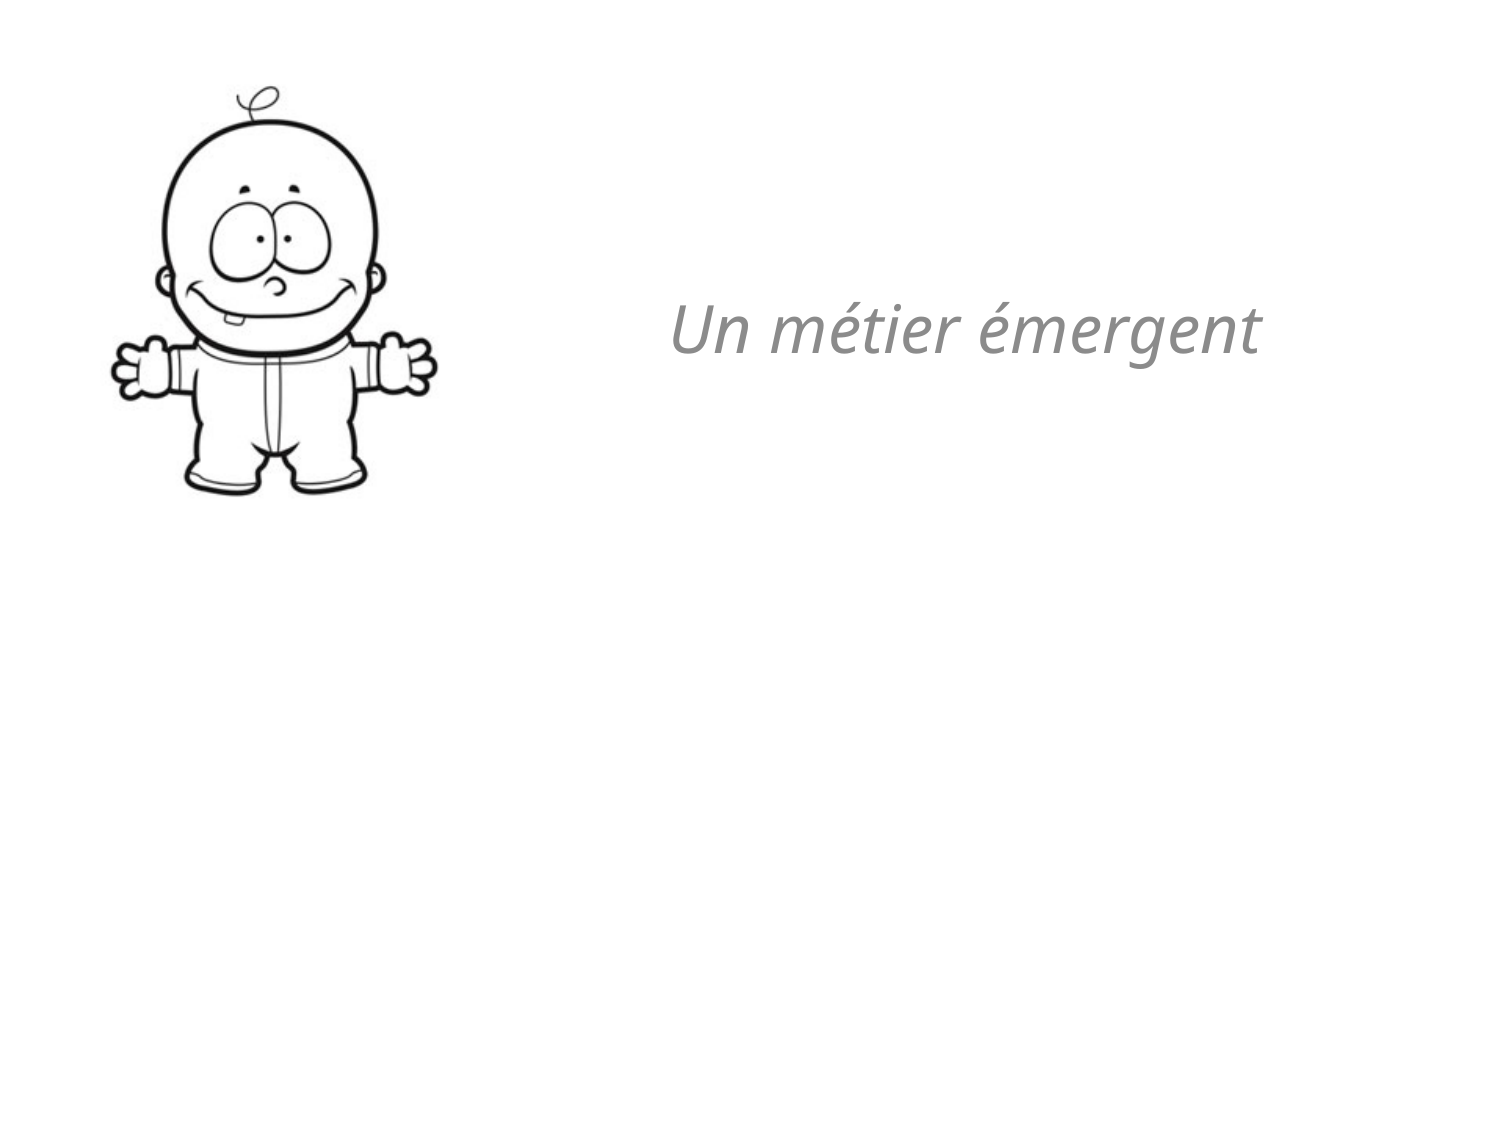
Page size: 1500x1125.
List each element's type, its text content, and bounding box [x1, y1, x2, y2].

text_box Un métier émergent [507, 91, 1424, 563]
picture [38, 60, 508, 530]
